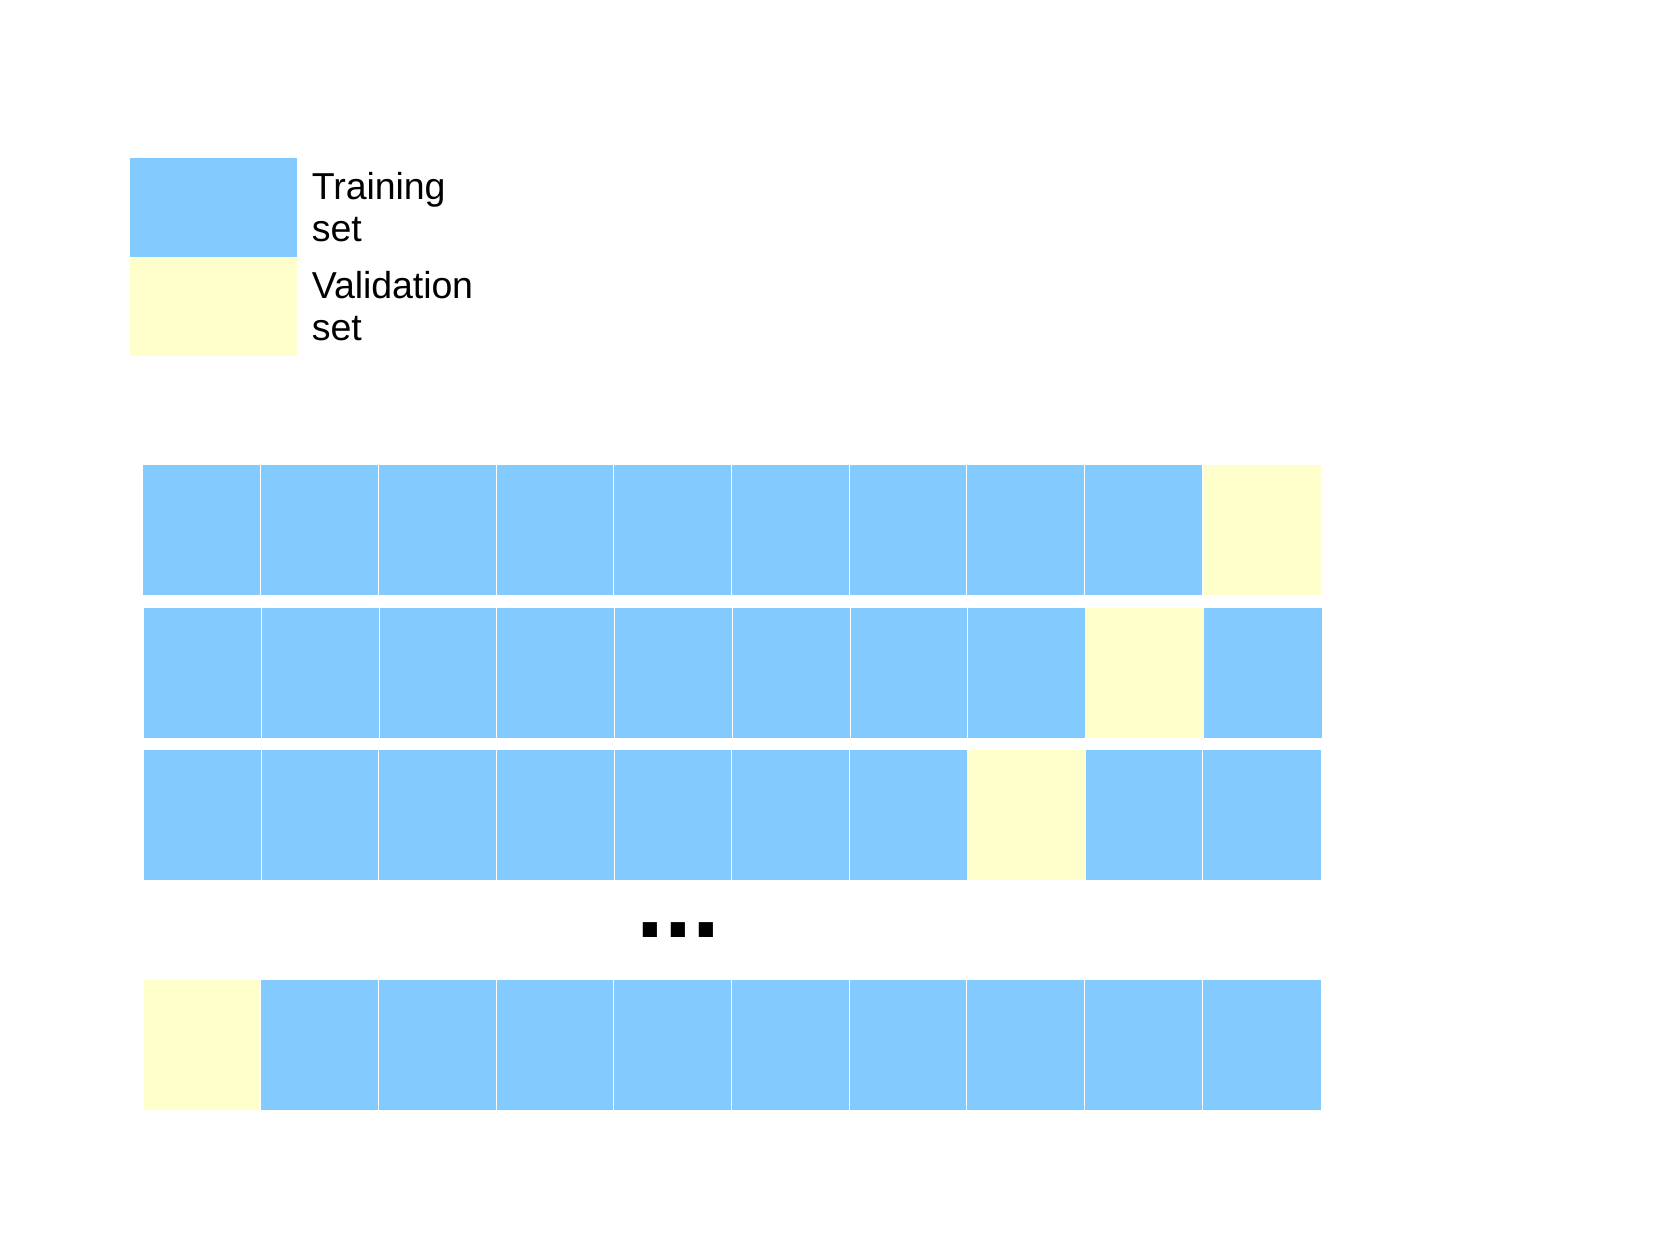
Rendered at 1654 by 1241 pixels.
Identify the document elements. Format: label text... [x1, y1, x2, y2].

table_header [497, 608, 614, 738]
table_header [1203, 980, 1321, 1110]
text_box ... [622, 840, 736, 1042]
table_header [497, 465, 613, 595]
table_cell Validation set [298, 258, 498, 356]
table_header [1086, 608, 1203, 738]
table_header [497, 750, 614, 880]
table_header [144, 750, 261, 880]
table_header [967, 465, 1084, 595]
table_header [379, 465, 496, 595]
table_header [850, 750, 967, 880]
table_header [733, 608, 850, 738]
table_header [850, 465, 966, 595]
table_header [261, 465, 378, 595]
table_header [732, 465, 849, 595]
table_header [261, 980, 378, 1110]
table_header [130, 158, 297, 257]
table_header [615, 608, 732, 738]
table_header [850, 980, 966, 1110]
table_header [144, 608, 261, 738]
table_header [1203, 465, 1321, 595]
table_header [1204, 608, 1322, 738]
table_header [968, 608, 1085, 738]
table_header [732, 980, 849, 1110]
table_header [615, 750, 731, 880]
table_header [379, 750, 496, 880]
table_header [1085, 465, 1202, 595]
table_header [1086, 750, 1202, 880]
table_header [262, 750, 378, 880]
table_header [1203, 750, 1321, 880]
table_header [497, 980, 613, 1110]
table_header [379, 980, 496, 1110]
table_header [967, 980, 1084, 1110]
table_header [262, 608, 379, 738]
table_header [968, 750, 1085, 880]
table_header [144, 980, 260, 1110]
table_header [1085, 980, 1202, 1110]
table_header Training set [298, 158, 498, 257]
table_header [380, 608, 496, 738]
table_header [614, 465, 731, 595]
table_header [851, 608, 967, 738]
table_header [614, 980, 731, 1110]
table_header [732, 750, 849, 880]
table_cell [130, 258, 297, 356]
table_header [143, 465, 260, 595]
